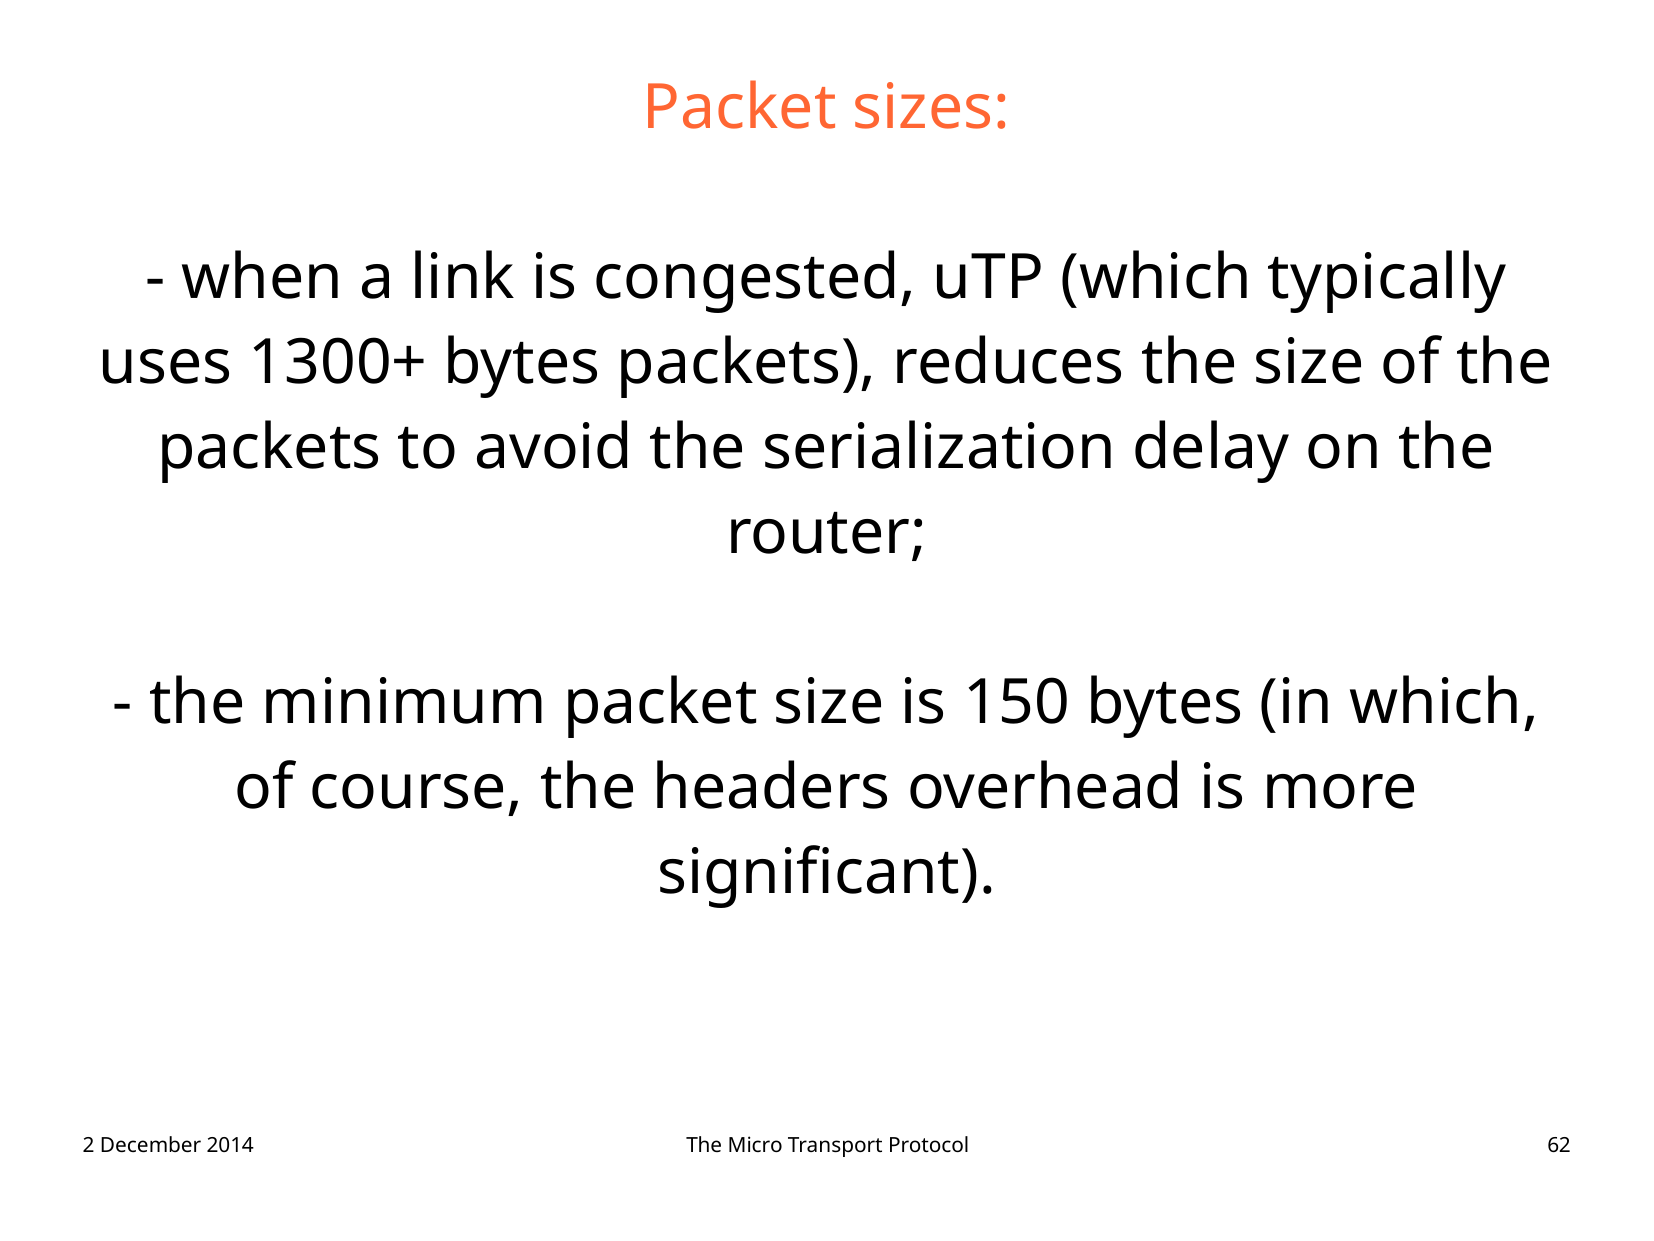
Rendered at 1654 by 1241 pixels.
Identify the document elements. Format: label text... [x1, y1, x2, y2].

subtitle Packet sizes: - when a link is congested, uTP (which typically uses 1300+ bytes packets), reduces the size of the packets to avoid the serialization delay on the router; - the minimum packet size is 150 bytes (in which, of course, the headers overhead is more significant). [82, 49, 1571, 1010]
